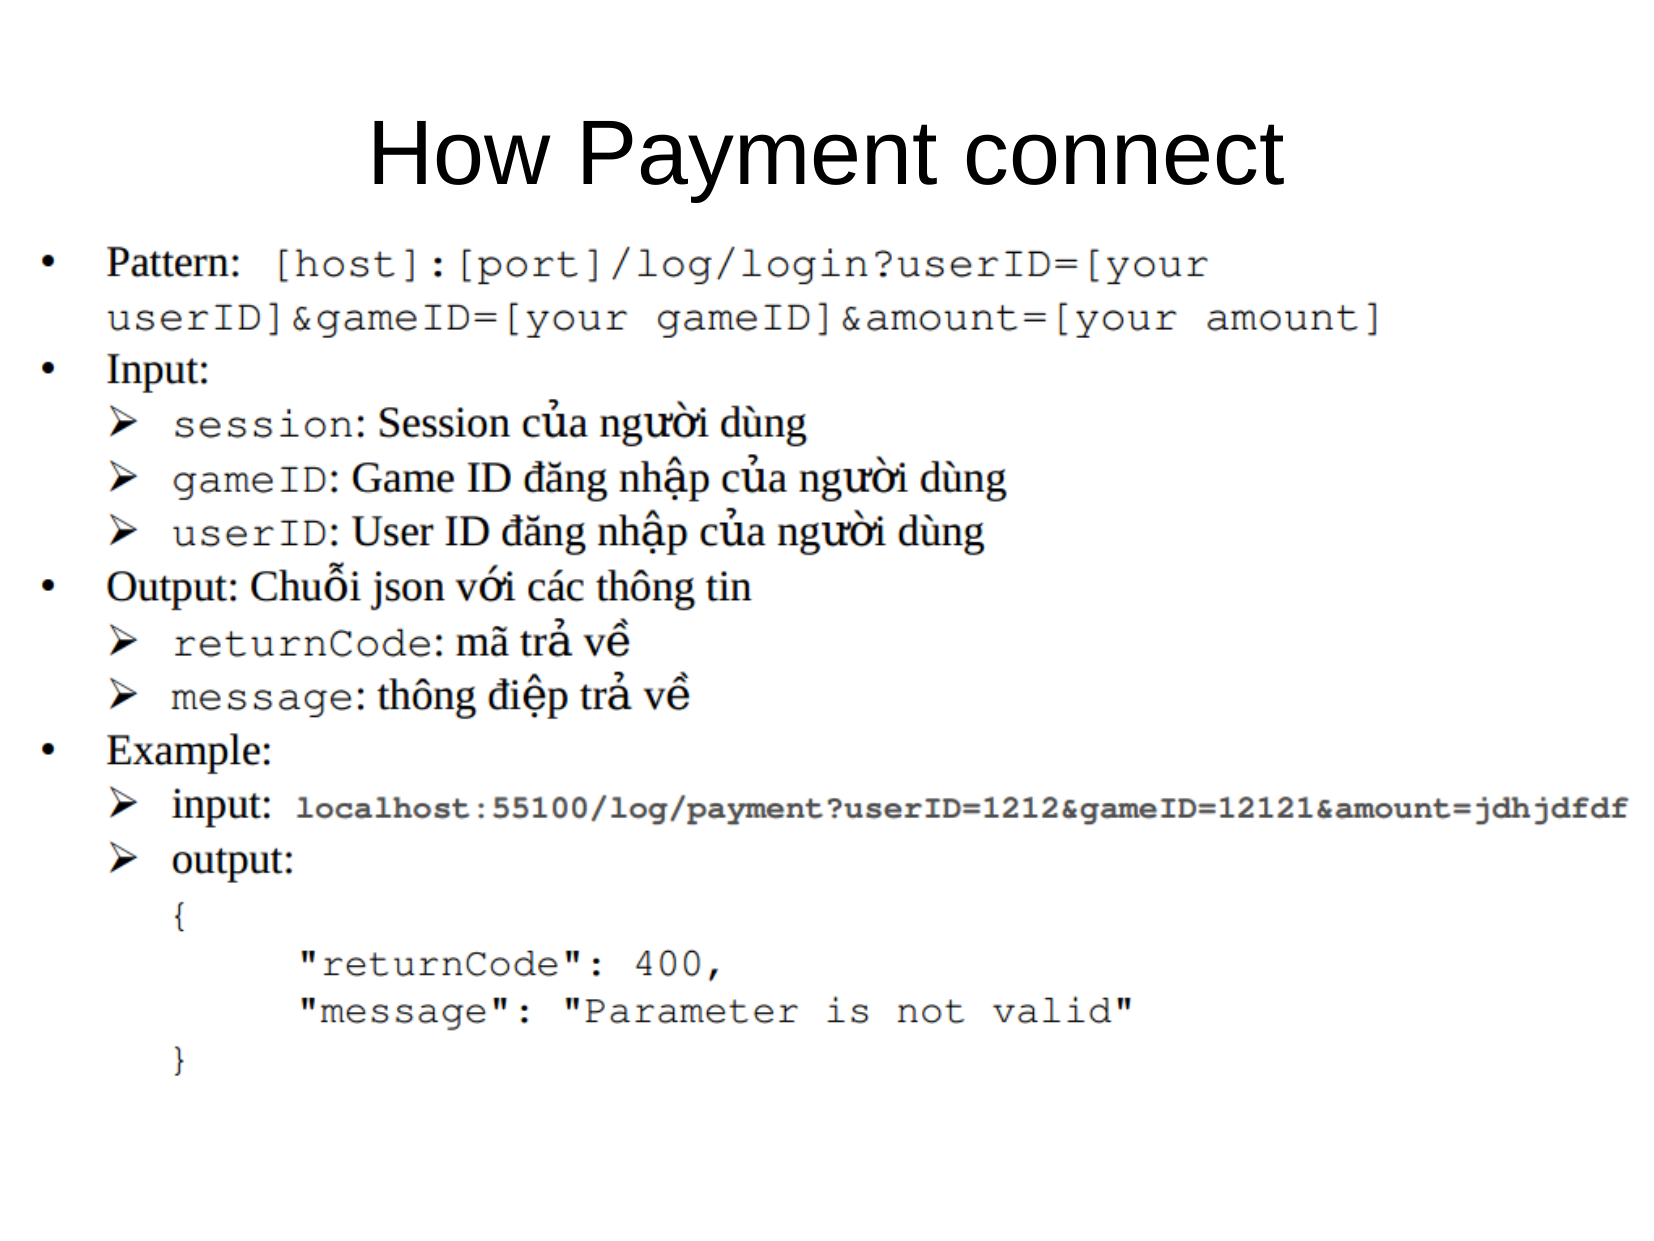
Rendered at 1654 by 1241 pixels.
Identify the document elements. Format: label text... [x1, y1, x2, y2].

title How Payment connect [82, 49, 1571, 239]
picture [20, 239, 1654, 1111]
